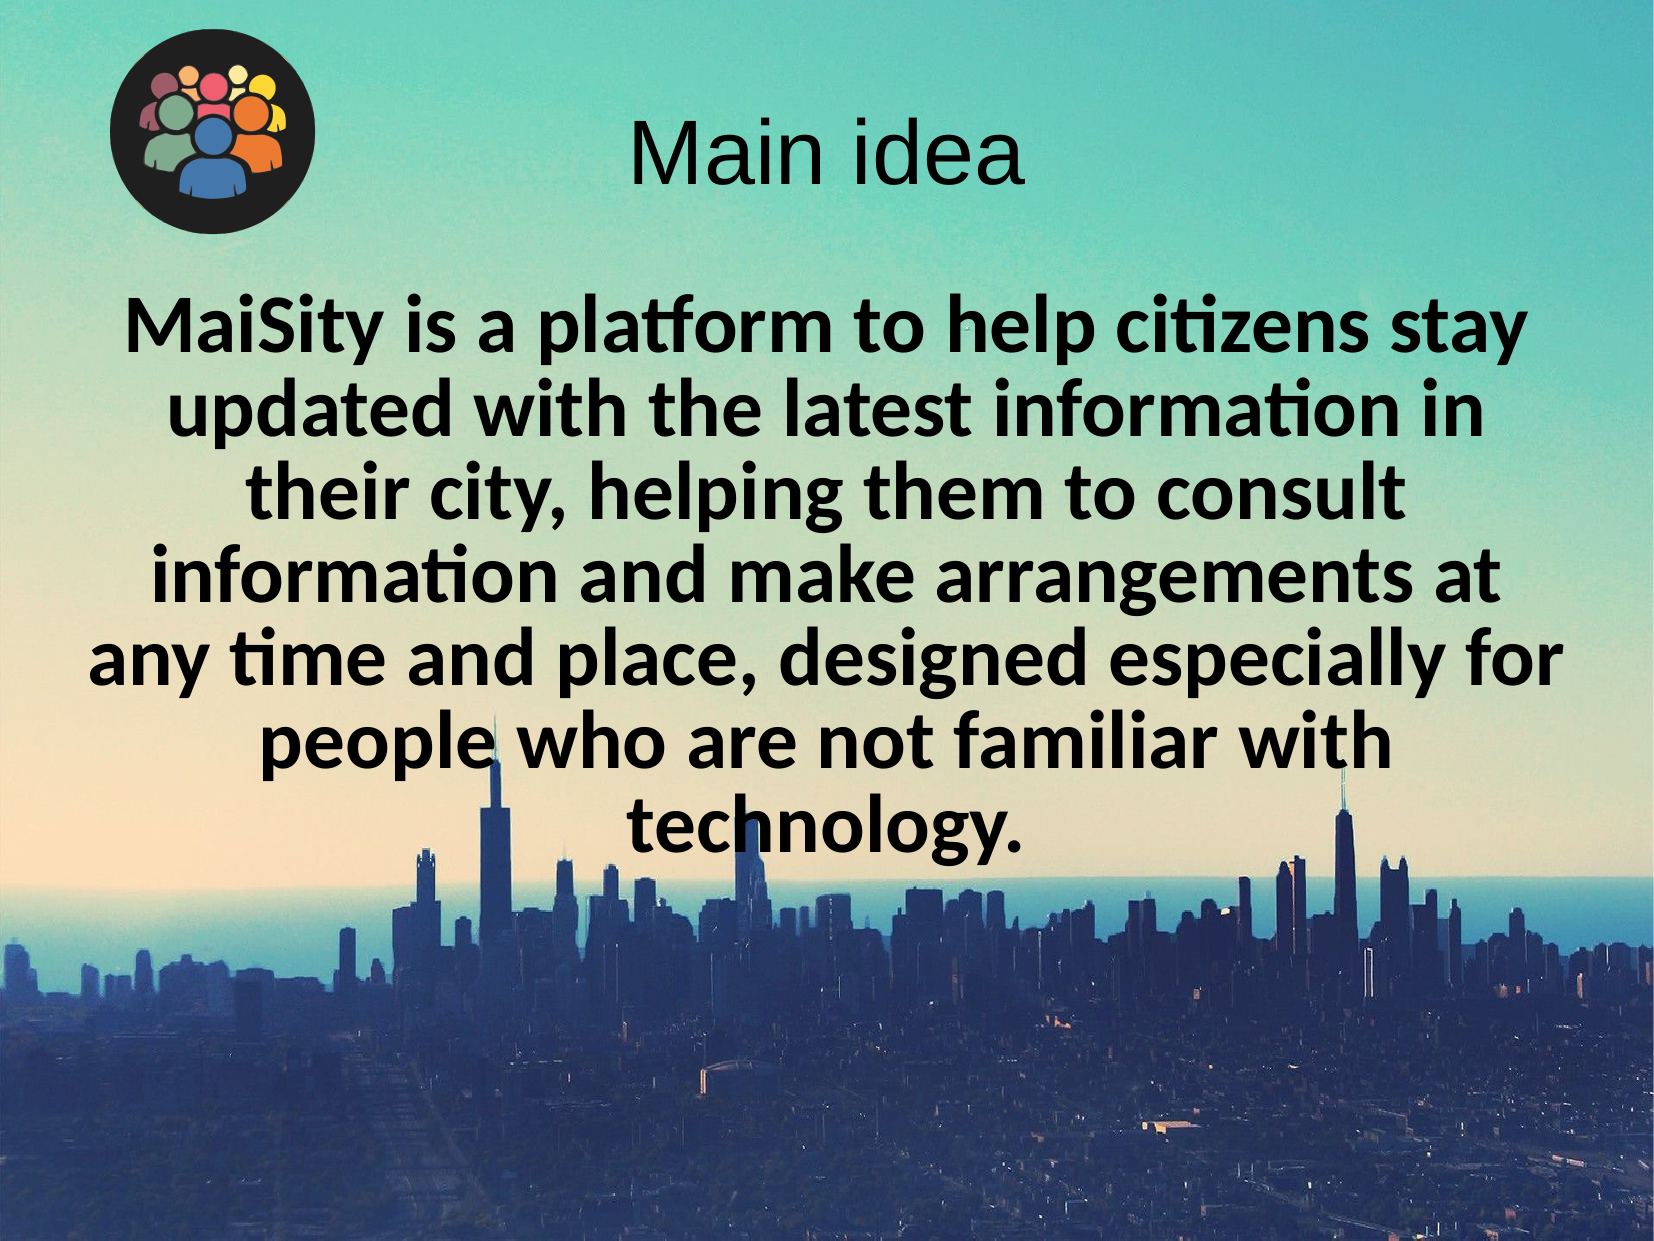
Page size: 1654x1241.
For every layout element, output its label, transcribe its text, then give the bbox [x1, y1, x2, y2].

picture [0, 0, 1654, 1241]
list MaiSity is a platform to help citizens stay updated with the latest information in their city, helping them to consult information and make arrangements at any time and place, designed especially for people who are not familiar with technology. [82, 290, 1571, 1010]
title Main idea [82, 49, 1571, 257]
